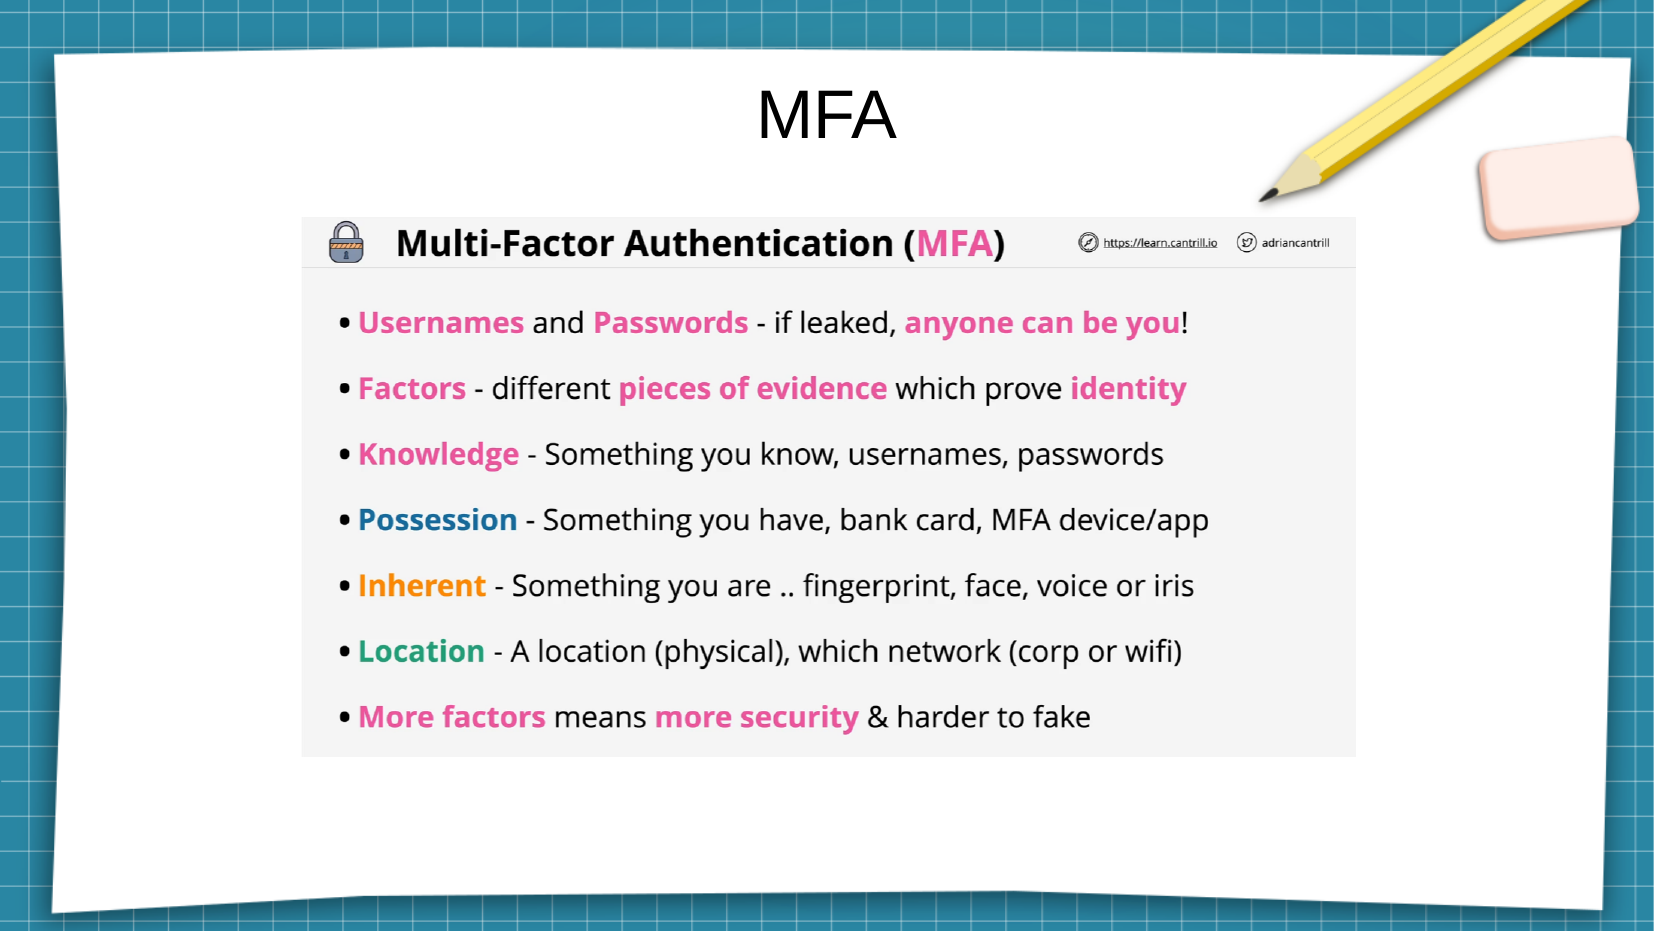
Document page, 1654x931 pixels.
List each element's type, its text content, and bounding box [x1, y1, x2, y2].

picture [0, 0, 1654, 931]
title MFA [82, 37, 1571, 193]
